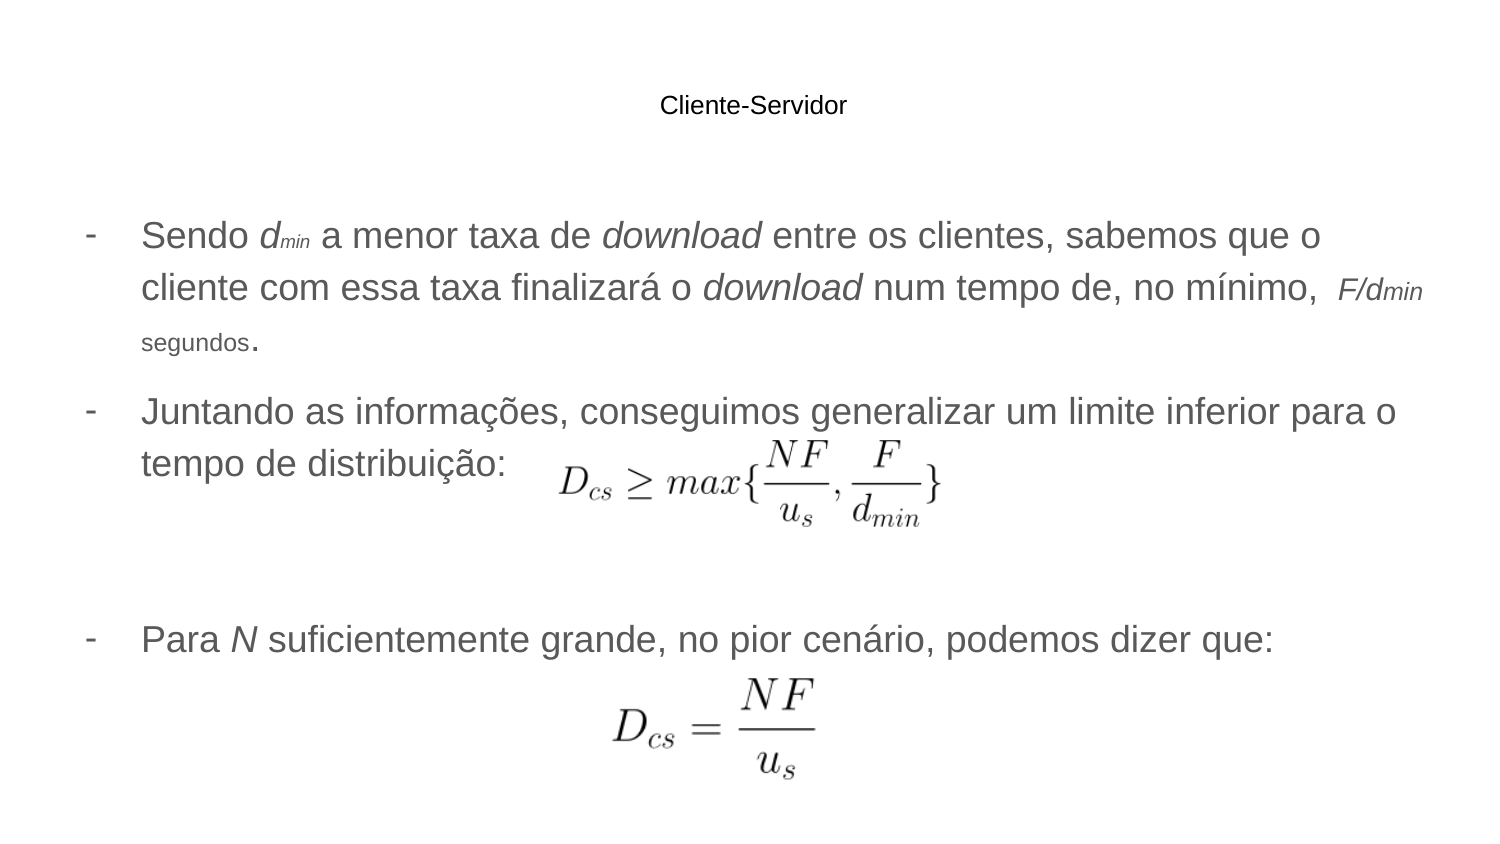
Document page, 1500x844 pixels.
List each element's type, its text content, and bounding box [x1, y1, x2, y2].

list Sendo dmin a menor taxa de download entre os clientes, sabemos que o cliente com essa taxa finalizará o download num tempo de, no mínimo, F/dmin segundos. Juntando as informações, conseguimos generalizar um limite inferior para o tempo de distribuição: Para N suficientemente grande, no pior cenário, podemos dizer que: [51, 189, 1449, 750]
title Cliente-Servidor [51, 72, 1449, 167]
picture [546, 427, 954, 540]
picture [598, 663, 831, 795]
